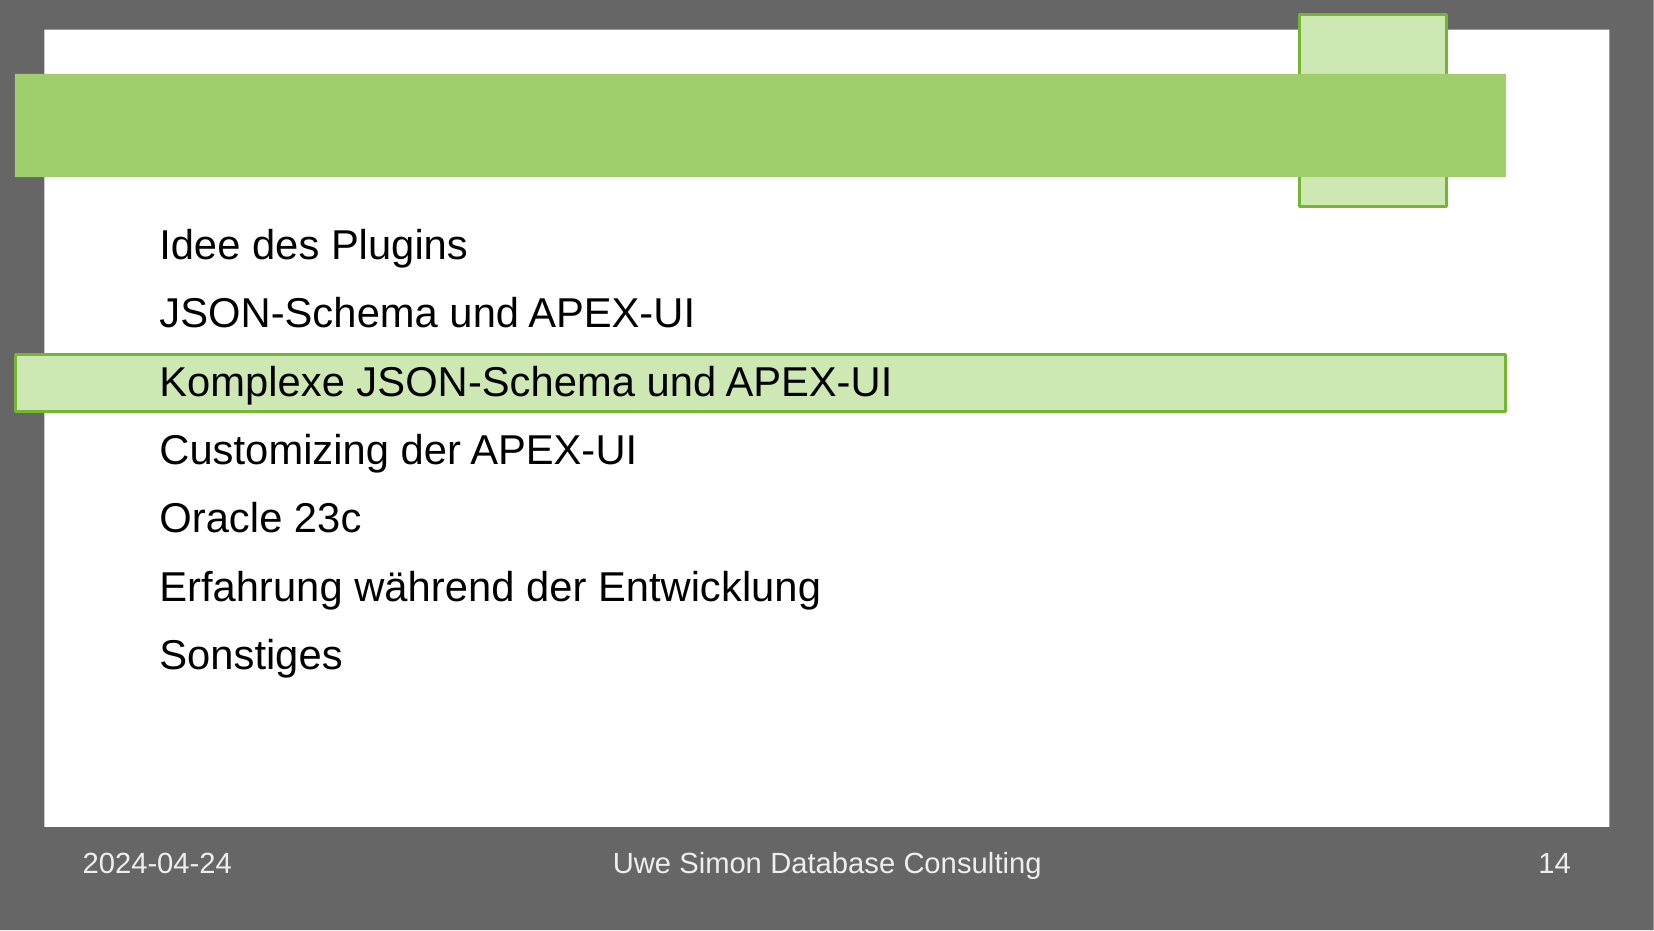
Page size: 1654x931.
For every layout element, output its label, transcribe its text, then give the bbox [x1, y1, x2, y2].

text_box [15, 354, 88, 412]
list Idee des Plugins JSON-Schema und APEX-UI Komplexe JSON-Schema und APEX-UI Customizing der APEX-UI Oracle 23c Erfahrung während der Entwicklung Sonstiges [88, 221, 1565, 813]
